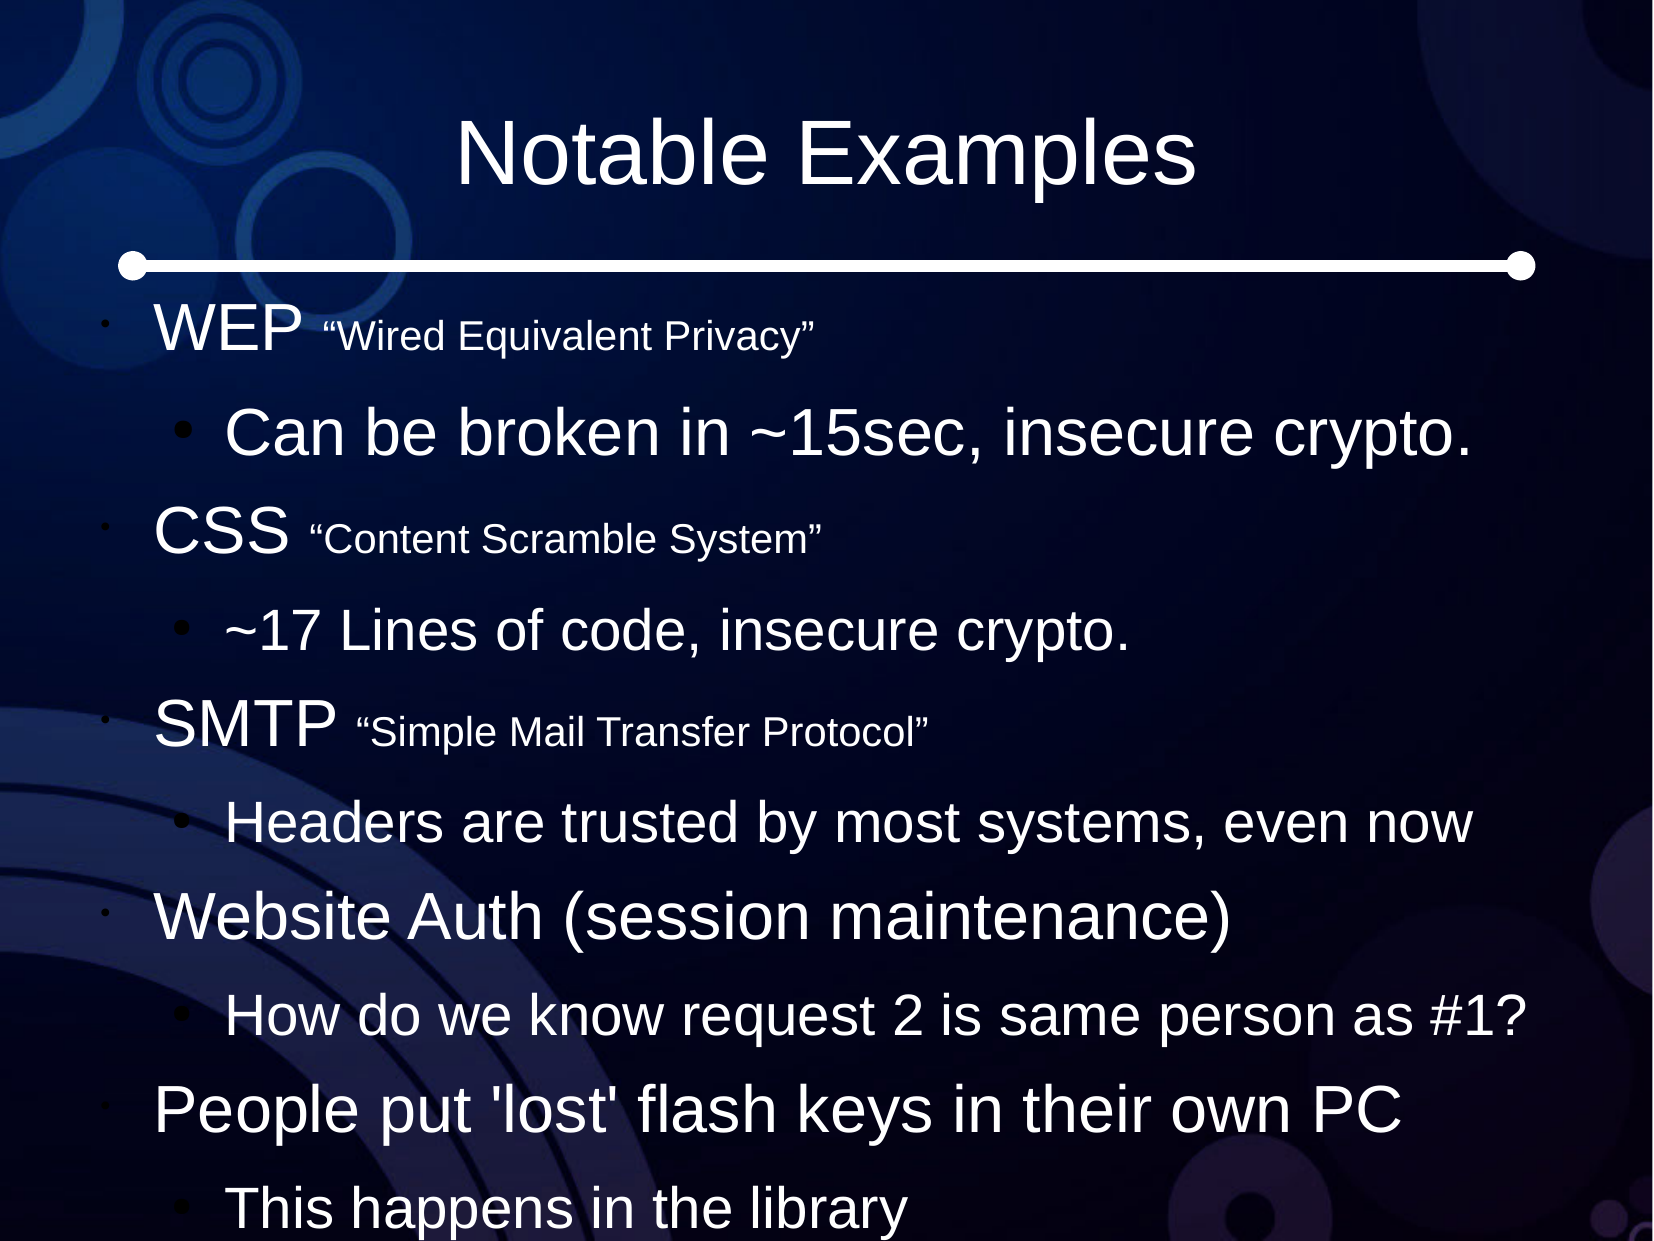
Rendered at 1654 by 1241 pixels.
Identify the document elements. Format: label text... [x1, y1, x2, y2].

picture [0, 0, 1653, 1241]
list WEP “Wired Equivalent Privacy” Can be broken in ~15sec, insecure crypto. CSS “Content Scramble System” ~17 Lines of code, insecure crypto. SMTP “Simple Mail Transfer Protocol” Headers are trusted by most systems, even now Website Auth (session maintenance) How do we know request 2 is same person as #1? People put 'lost' flash keys in their own PC This happens in the library [82, 290, 1571, 1241]
title Notable Examples [82, 49, 1571, 257]
